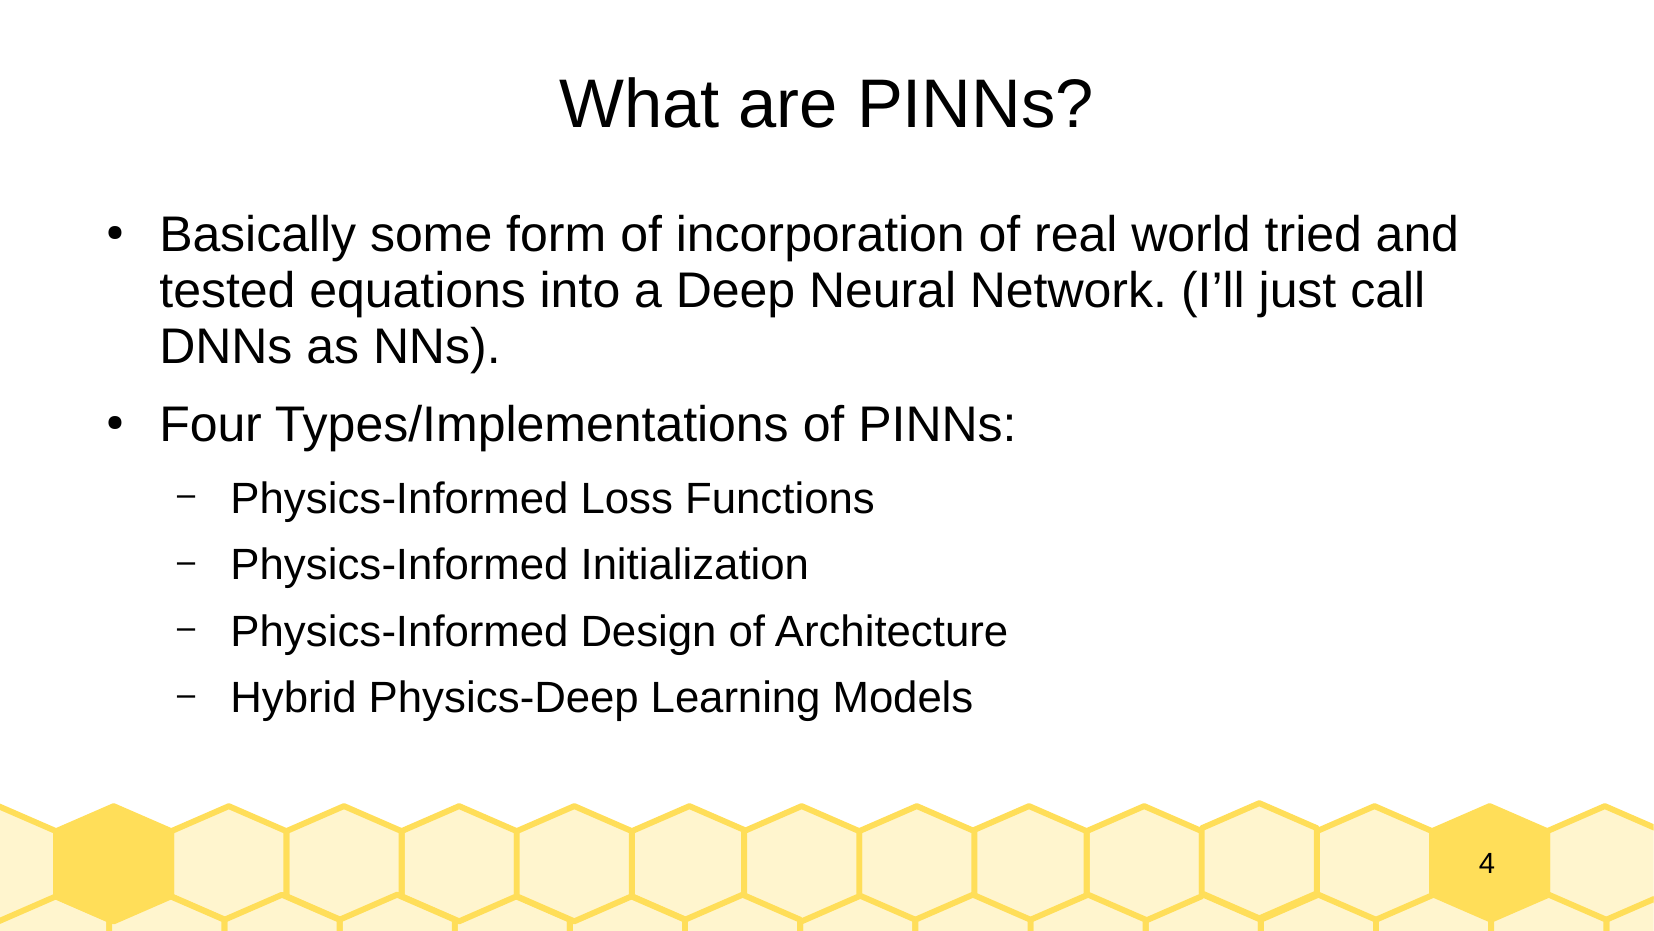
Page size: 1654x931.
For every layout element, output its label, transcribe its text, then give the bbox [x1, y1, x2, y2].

list Basically some form of incorporation of real world tried and tested equations into a Deep Neural Network. (I’ll just call DNNs as NNs). Four Types/Implementations of PINNs: Physics-Informed Loss Functions Physics-Informed Initialization Physics-Informed Design of Architecture Hybrid Physics-Deep Learning Models [88, 206, 1565, 739]
title What are PINNs? [88, 29, 1565, 178]
